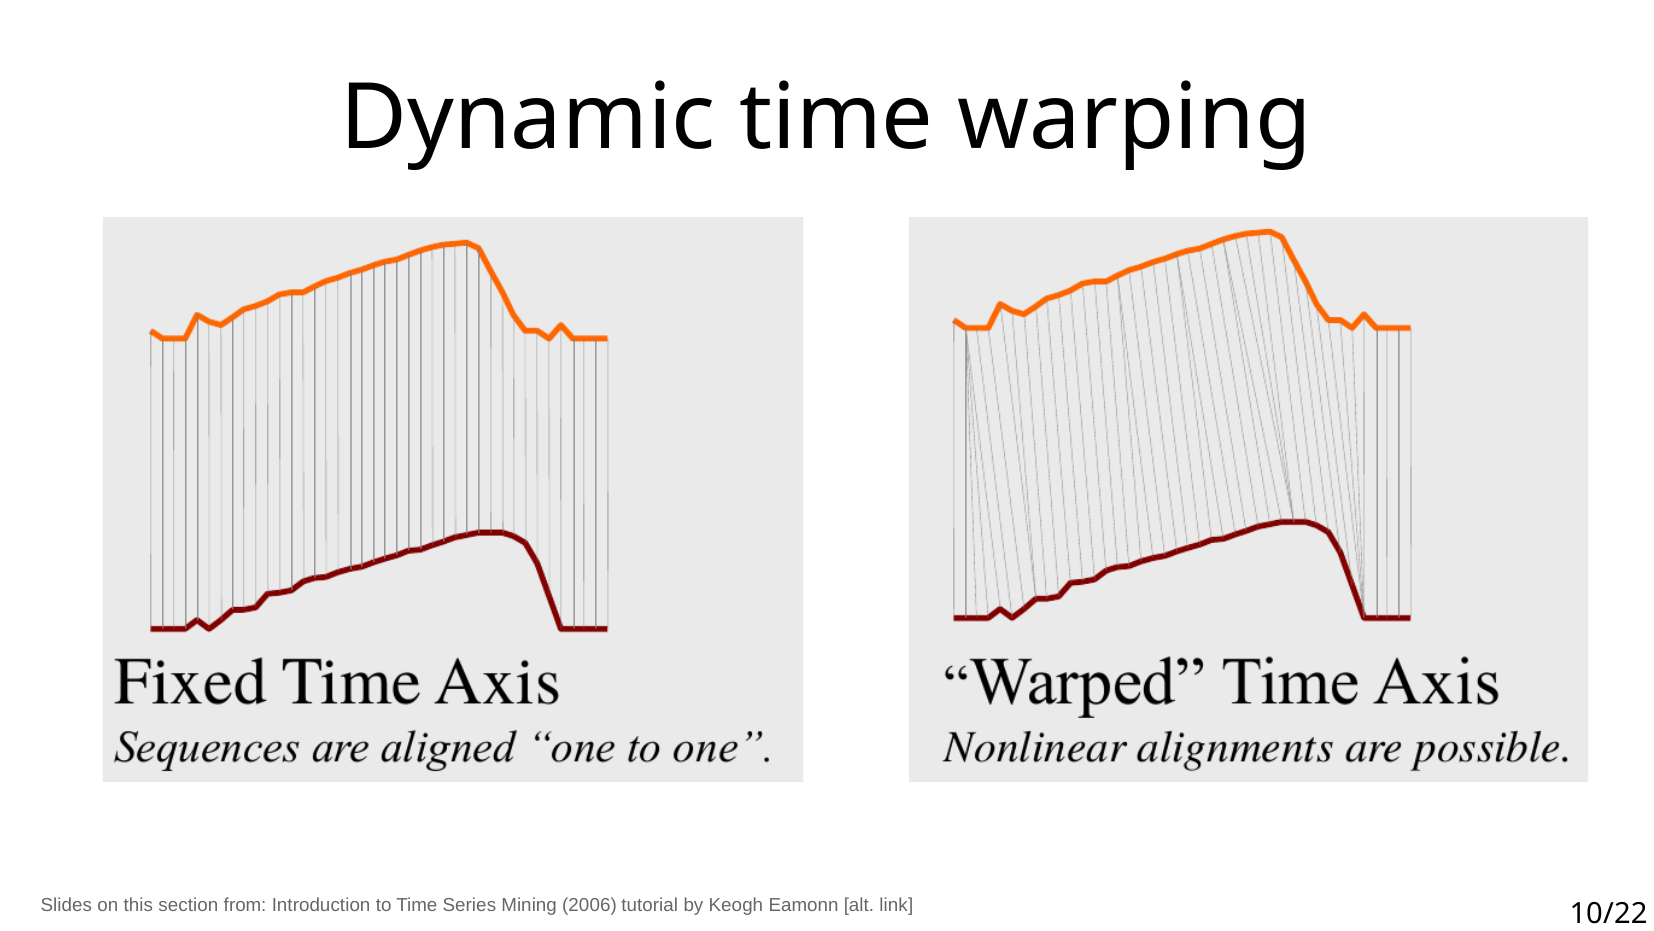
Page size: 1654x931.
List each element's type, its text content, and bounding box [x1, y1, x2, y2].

picture [909, 217, 1589, 782]
text_box Slides on this section from: Introduction to Time Series Mining (2006) tutorial by Keogh Eamonn [alt. link] [25, 887, 995, 931]
title Dynamic time warping [82, 1, 1571, 226]
picture [102, 217, 804, 782]
